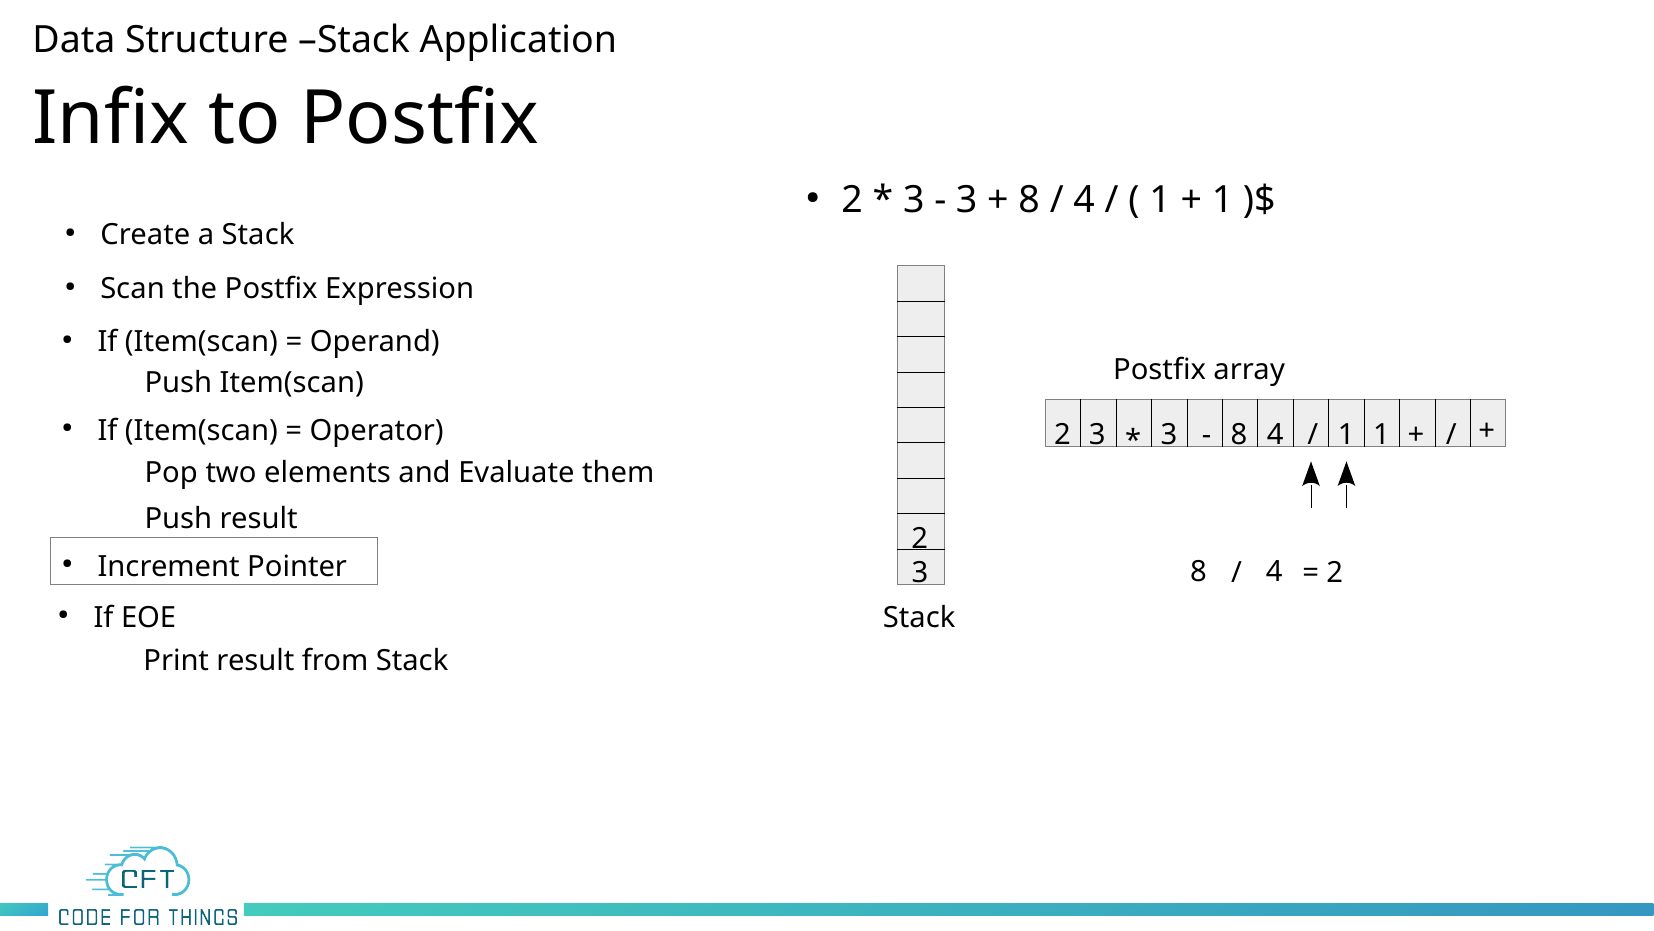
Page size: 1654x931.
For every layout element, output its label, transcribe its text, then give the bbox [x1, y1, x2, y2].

text_box 4 [1252, 405, 1292, 455]
text_box 2 [896, 509, 945, 543]
text_box [1117, 399, 1151, 411]
text_box Create a Stack [50, 206, 355, 266]
text_box 3 [896, 543, 945, 593]
text_box If (Item(scan) = Operator) [47, 401, 496, 461]
text_box [1152, 399, 1187, 405]
text_box 2 [1039, 405, 1074, 455]
text_box / [1292, 405, 1341, 455]
text_box [897, 302, 945, 336]
text_box [1081, 399, 1116, 405]
title Data Structure –Stack Application Infix to Postfix [32, 12, 1536, 166]
text_box Pop two elements and Evaluate them [94, 443, 709, 502]
text_box Push result [94, 490, 426, 550]
text_box 4 [1256, 543, 1287, 593]
text_box 1 [1341, 405, 1372, 455]
text_box [1258, 399, 1293, 405]
text_box / [1431, 405, 1471, 455]
text_box Stack [868, 588, 979, 638]
text_box / [1216, 543, 1256, 593]
text_box Scan the Postfix Expression [50, 259, 537, 319]
text_box If (Item(scan) = Operand) [47, 312, 491, 373]
text_box [1294, 399, 1328, 405]
text_box [1436, 399, 1470, 405]
text_box 8 [1236, 405, 1252, 455]
text_box 8 [1175, 543, 1216, 593]
text_box Postfix array [1098, 340, 1312, 390]
text_box - [1187, 405, 1236, 455]
text_box Print result from Stack [93, 631, 615, 691]
text_box = 2 [1287, 543, 1382, 593]
text_box 3 [1074, 405, 1123, 455]
text_box Push Item(scan) [94, 373, 426, 401]
text_box [897, 265, 945, 301]
text_box * [1110, 411, 1159, 461]
text_box 3 [1145, 405, 1187, 455]
text_box [897, 479, 945, 509]
text_box Increment Pointer [47, 537, 621, 597]
text_box [1188, 399, 1222, 405]
text_box [897, 373, 945, 407]
text_box [1365, 399, 1399, 405]
text_box 1 [1372, 405, 1407, 455]
text_box 2 * 3 - 3 + 8 / 4 / ( 1 + 1 )$ [791, 165, 1377, 225]
text_box [1400, 399, 1435, 405]
text_box + [1463, 401, 1518, 451]
text_box [1329, 399, 1364, 405]
picture [59, 846, 237, 925]
text_box [1045, 399, 1080, 405]
text_box [897, 408, 945, 442]
text_box [897, 443, 945, 478]
text_box [1223, 399, 1257, 405]
text_box [897, 337, 945, 372]
text_box + [1407, 405, 1431, 455]
text_box If EOE [43, 588, 375, 638]
